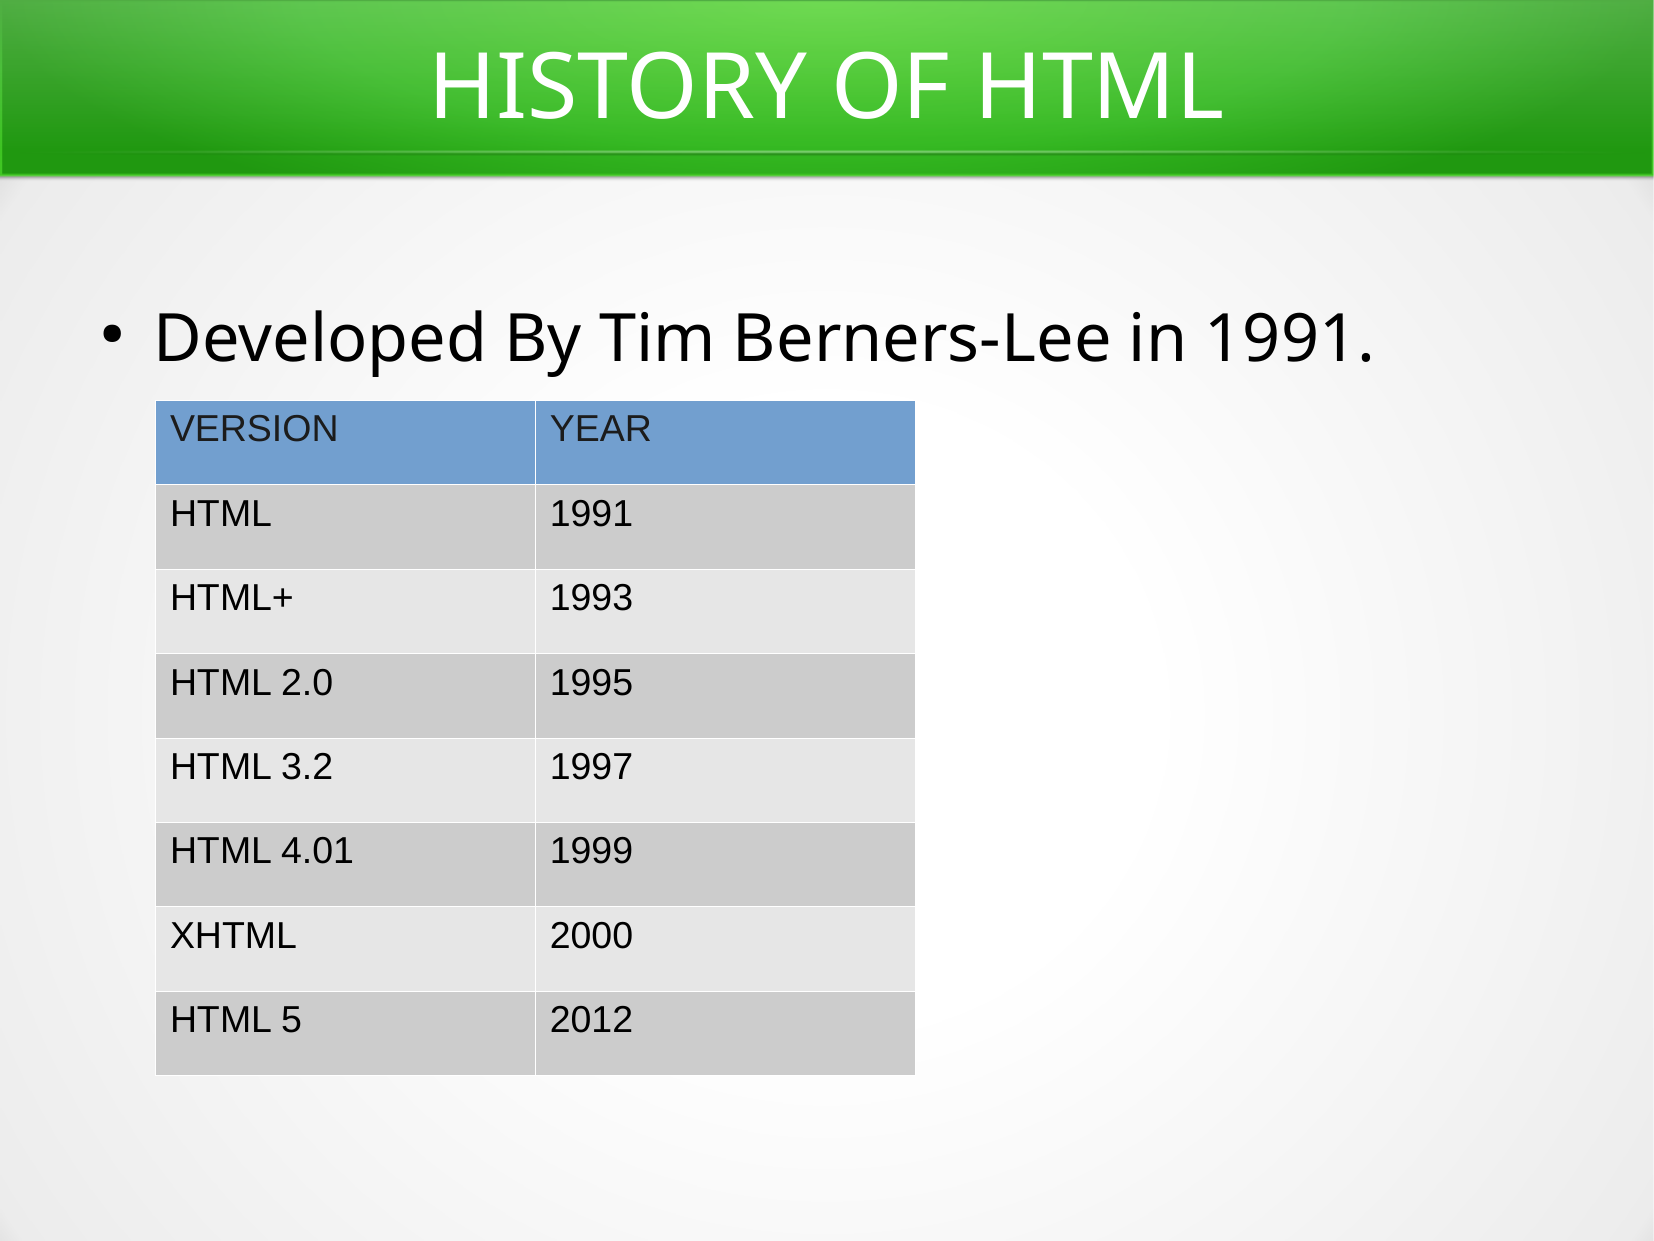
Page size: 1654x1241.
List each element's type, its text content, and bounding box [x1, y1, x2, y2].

table_header VERSION [156, 401, 535, 484]
table_cell HTML+ [156, 570, 535, 653]
picture [0, 0, 1654, 1241]
table_cell 1997 [536, 739, 915, 822]
table_cell HTML 4.01 [156, 823, 535, 906]
table_cell 1995 [536, 654, 915, 738]
table_cell HTML 3.2 [156, 739, 535, 822]
table_cell 1991 [536, 485, 915, 569]
table_cell HTML [156, 485, 535, 569]
list Developed By Tim Berners-Lee in 1991. [82, 290, 1571, 1010]
table_cell XHTML [156, 907, 535, 991]
table_cell 1993 [536, 570, 915, 653]
table_cell HTML 2.0 [156, 654, 535, 738]
table_cell HTML 5 [156, 992, 535, 1075]
table_cell 2000 [536, 907, 915, 991]
table_cell 2012 [536, 992, 915, 1075]
table_cell 1999 [536, 823, 915, 906]
title HISTORY OF HTML [82, 11, 1571, 154]
table_header YEAR [536, 401, 915, 484]
